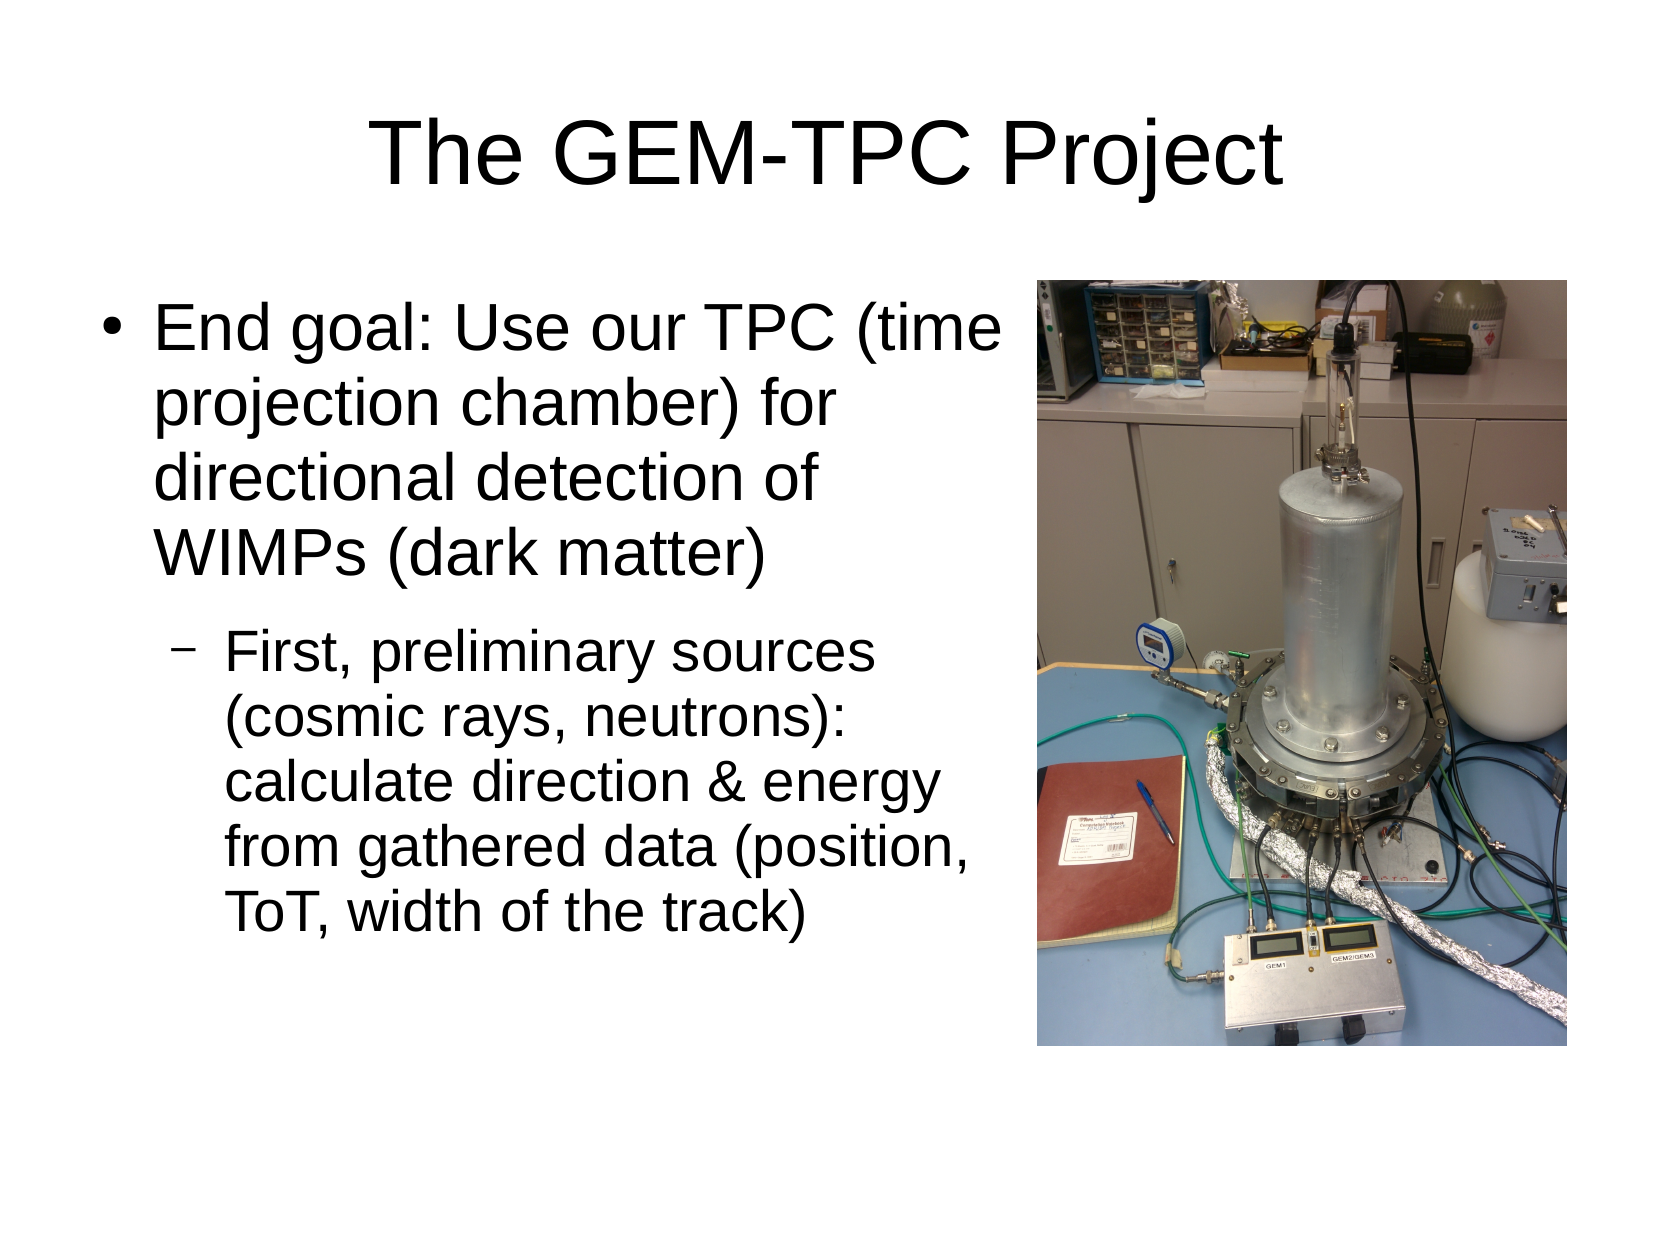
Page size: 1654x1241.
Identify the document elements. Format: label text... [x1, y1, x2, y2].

title The GEM-TPC Project [82, 49, 1571, 257]
picture [1037, 280, 1567, 1046]
list End goal: Use our TPC (time projection chamber) for directional detection of WIMPs (dark matter) First, preliminary sources (cosmic rays, neutrons): calculate direction & energy from gathered data (position, ToT, width of the track) [82, 290, 1021, 1010]
